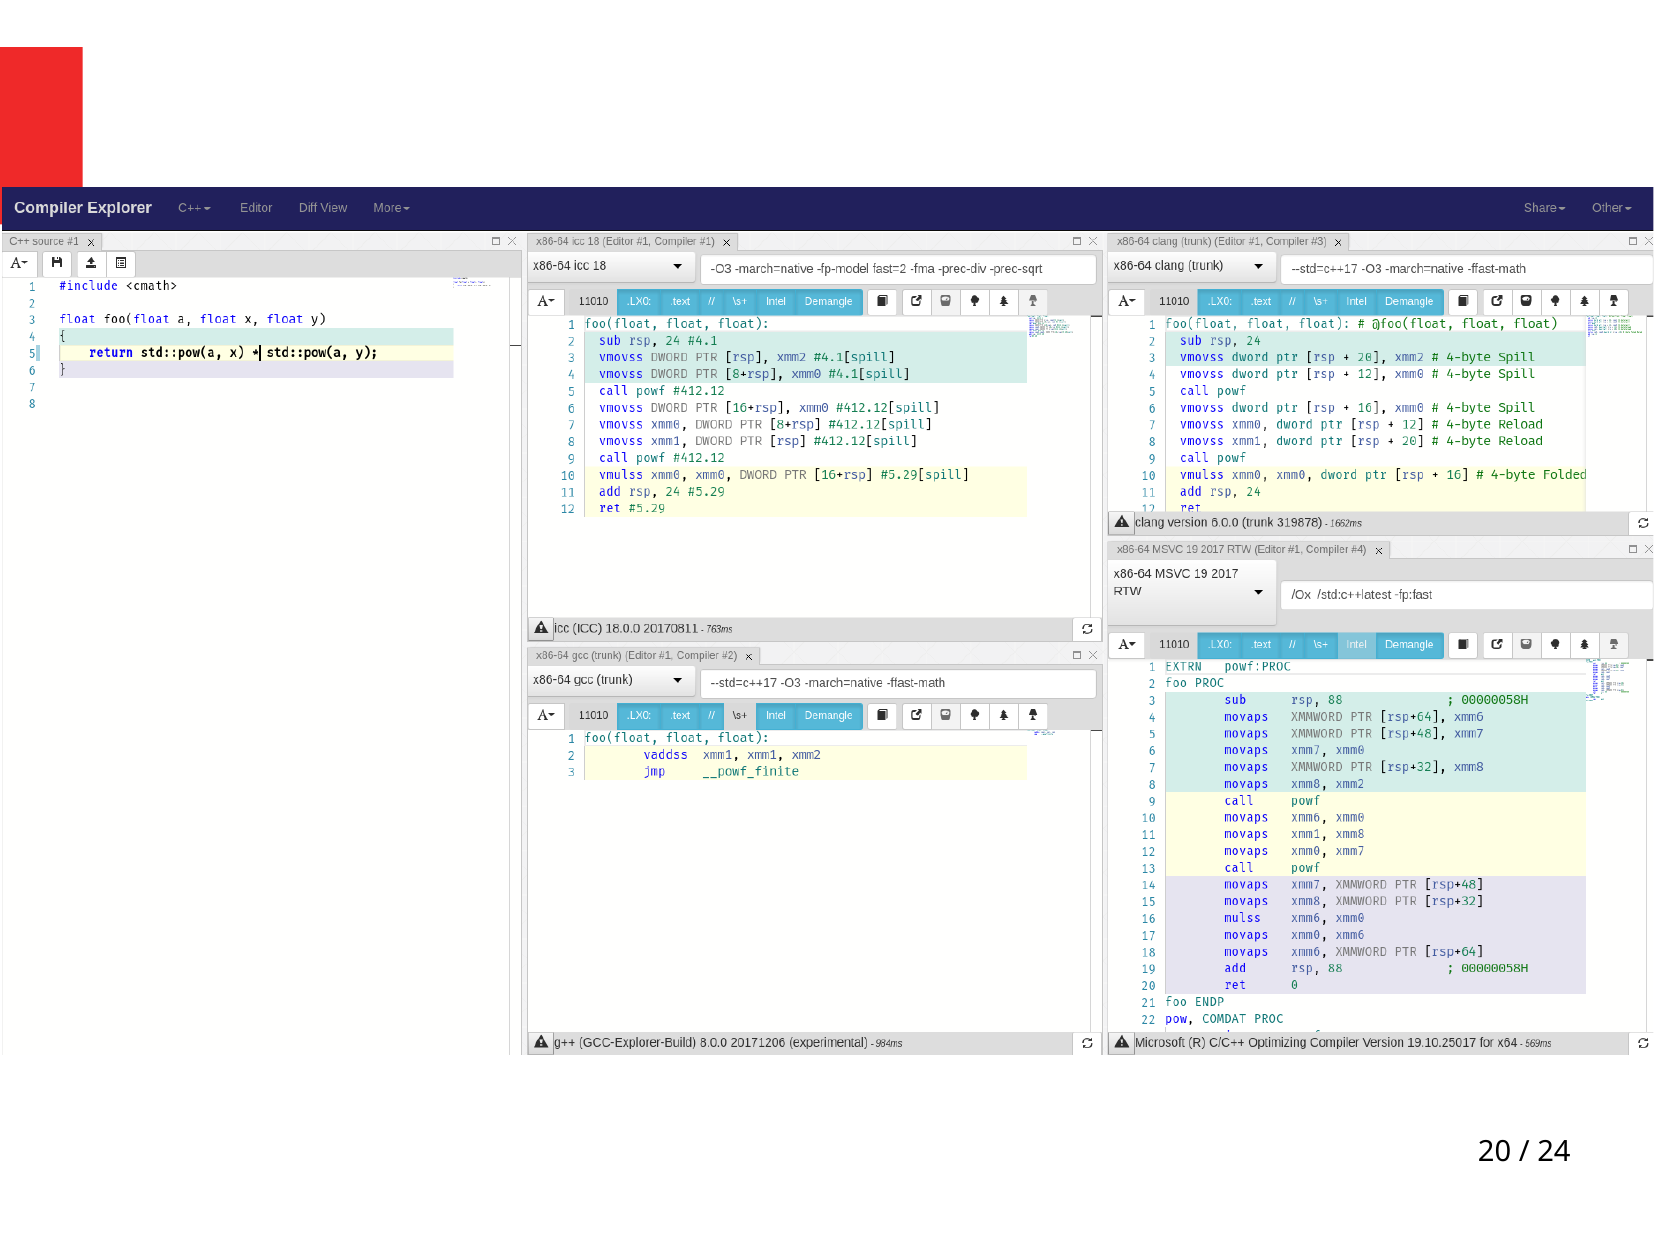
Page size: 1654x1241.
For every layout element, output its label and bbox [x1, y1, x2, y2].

picture [2, 187, 1654, 1055]
